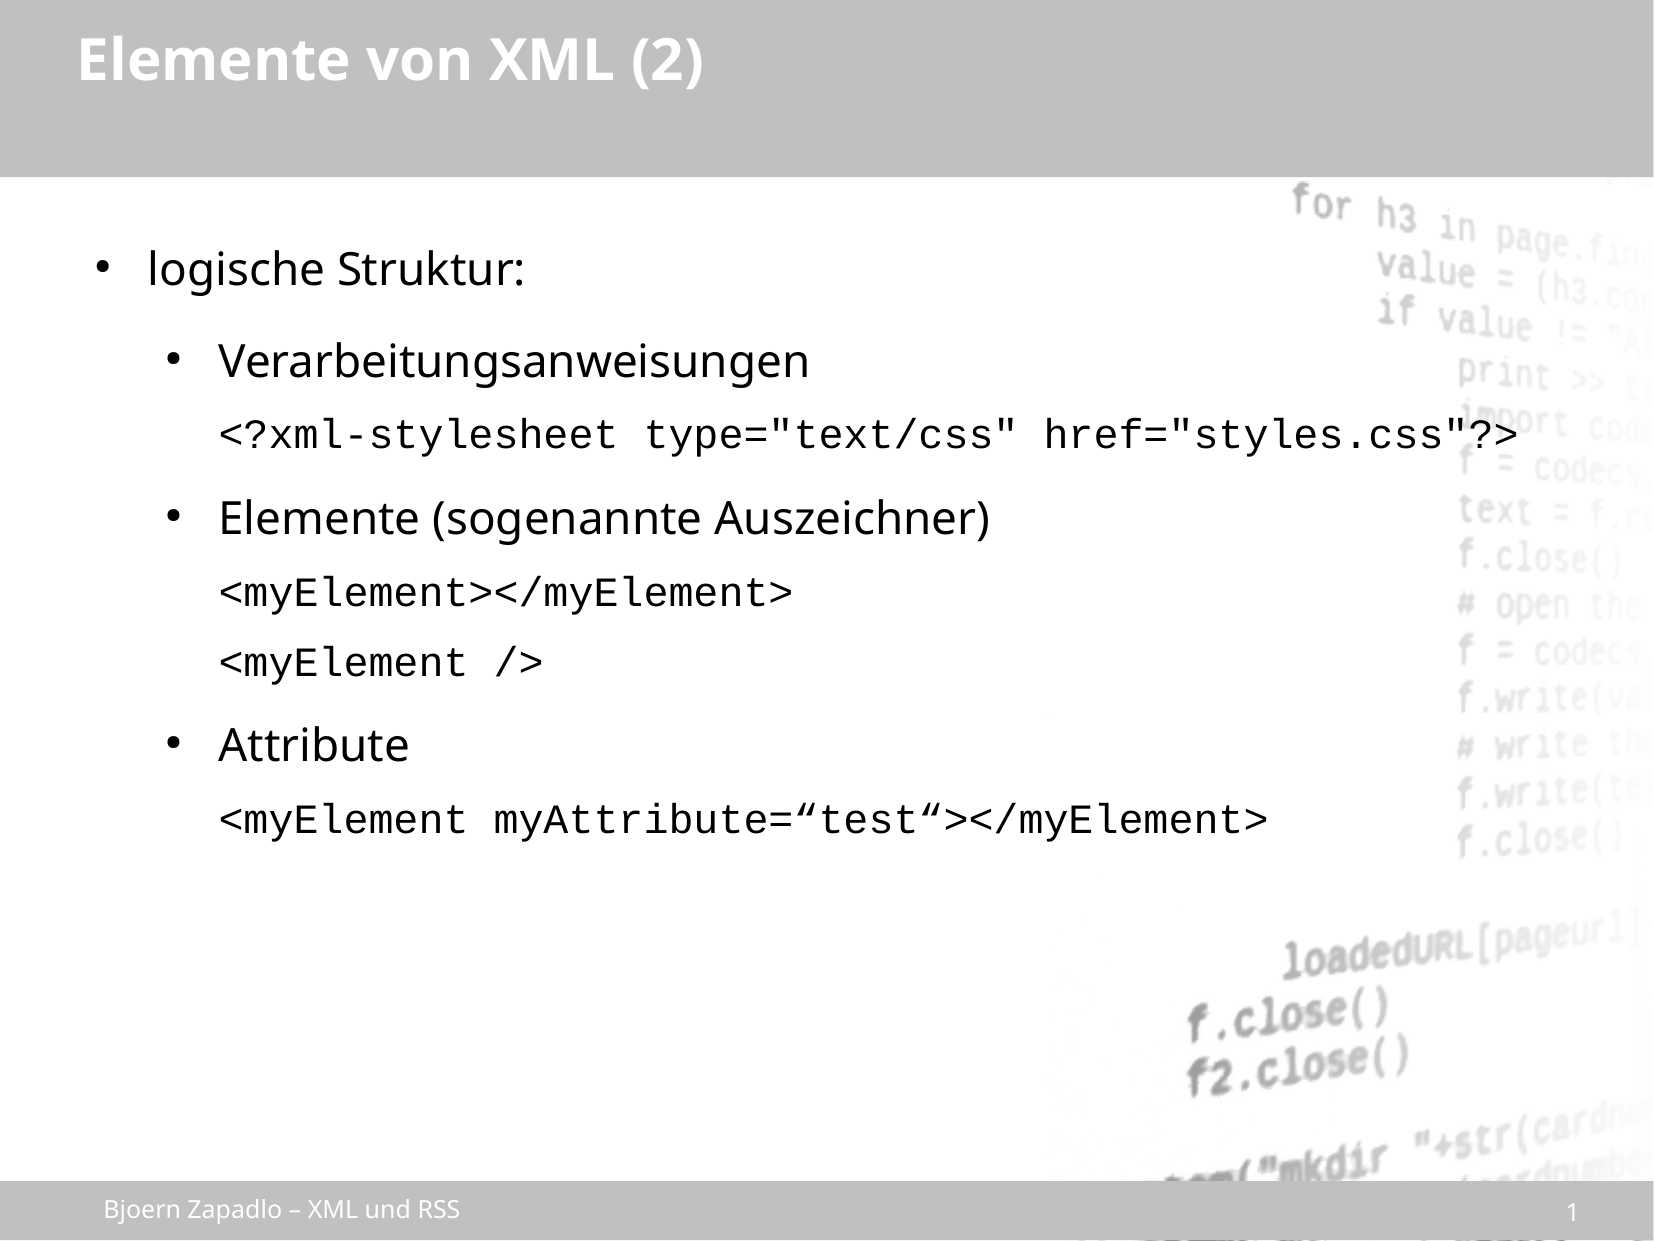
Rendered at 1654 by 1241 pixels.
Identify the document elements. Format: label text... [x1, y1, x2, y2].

list logische Struktur: Verarbeitungsanweisungen <?xml-stylesheet type="text/css" href="styles.css"?> Elemente (sogenannte Auszeichner) <myElement></myElement> <myElement /> Attribute <myElement myAttribute=“test“></myElement> [76, 236, 1566, 1041]
picture [0, 178, 1654, 1181]
title Elemente von XML (2) [76, 17, 1566, 210]
